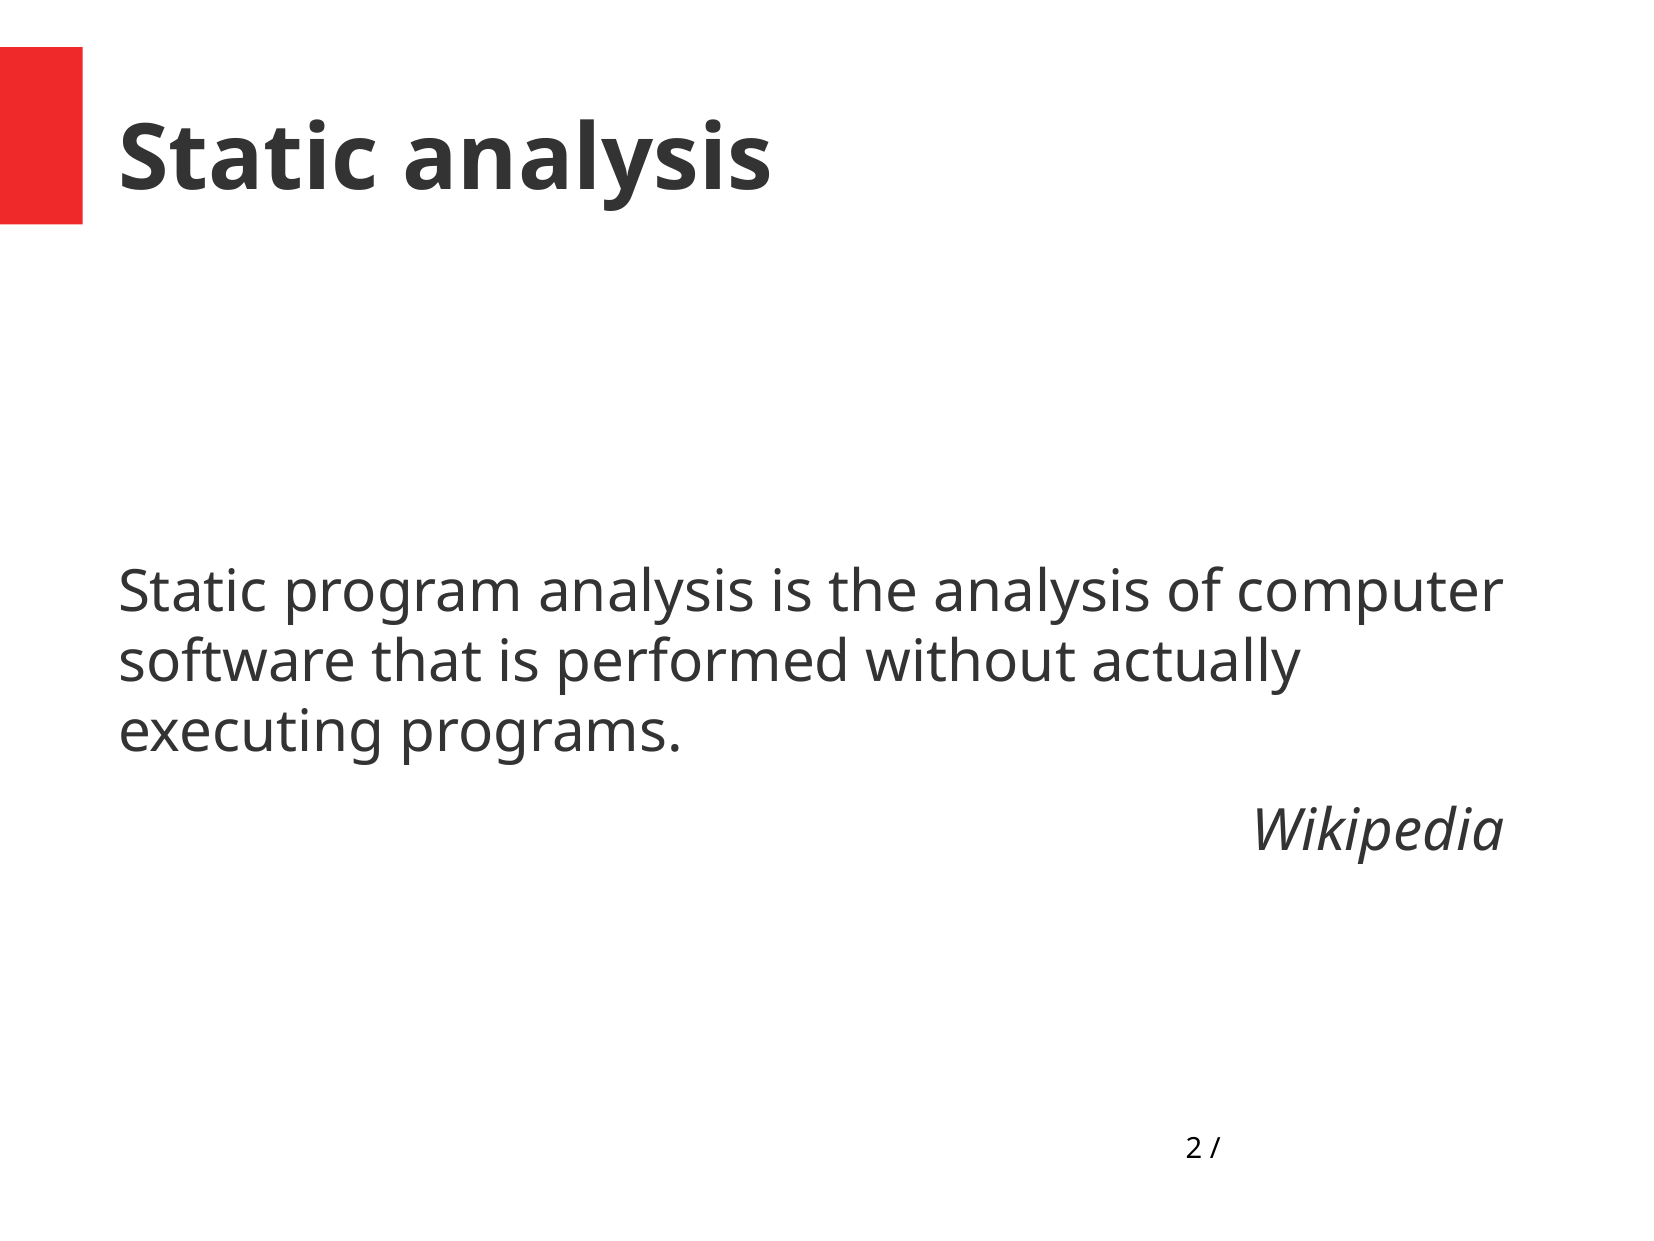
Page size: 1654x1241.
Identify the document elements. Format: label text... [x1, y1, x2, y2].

title Static analysis [118, 49, 1571, 257]
list Static program analysis is the analysis of computer software that is performed without actually executing programs. Wikipedia [118, 354, 1536, 1074]
text_box / [1185, 1129, 1571, 1216]
